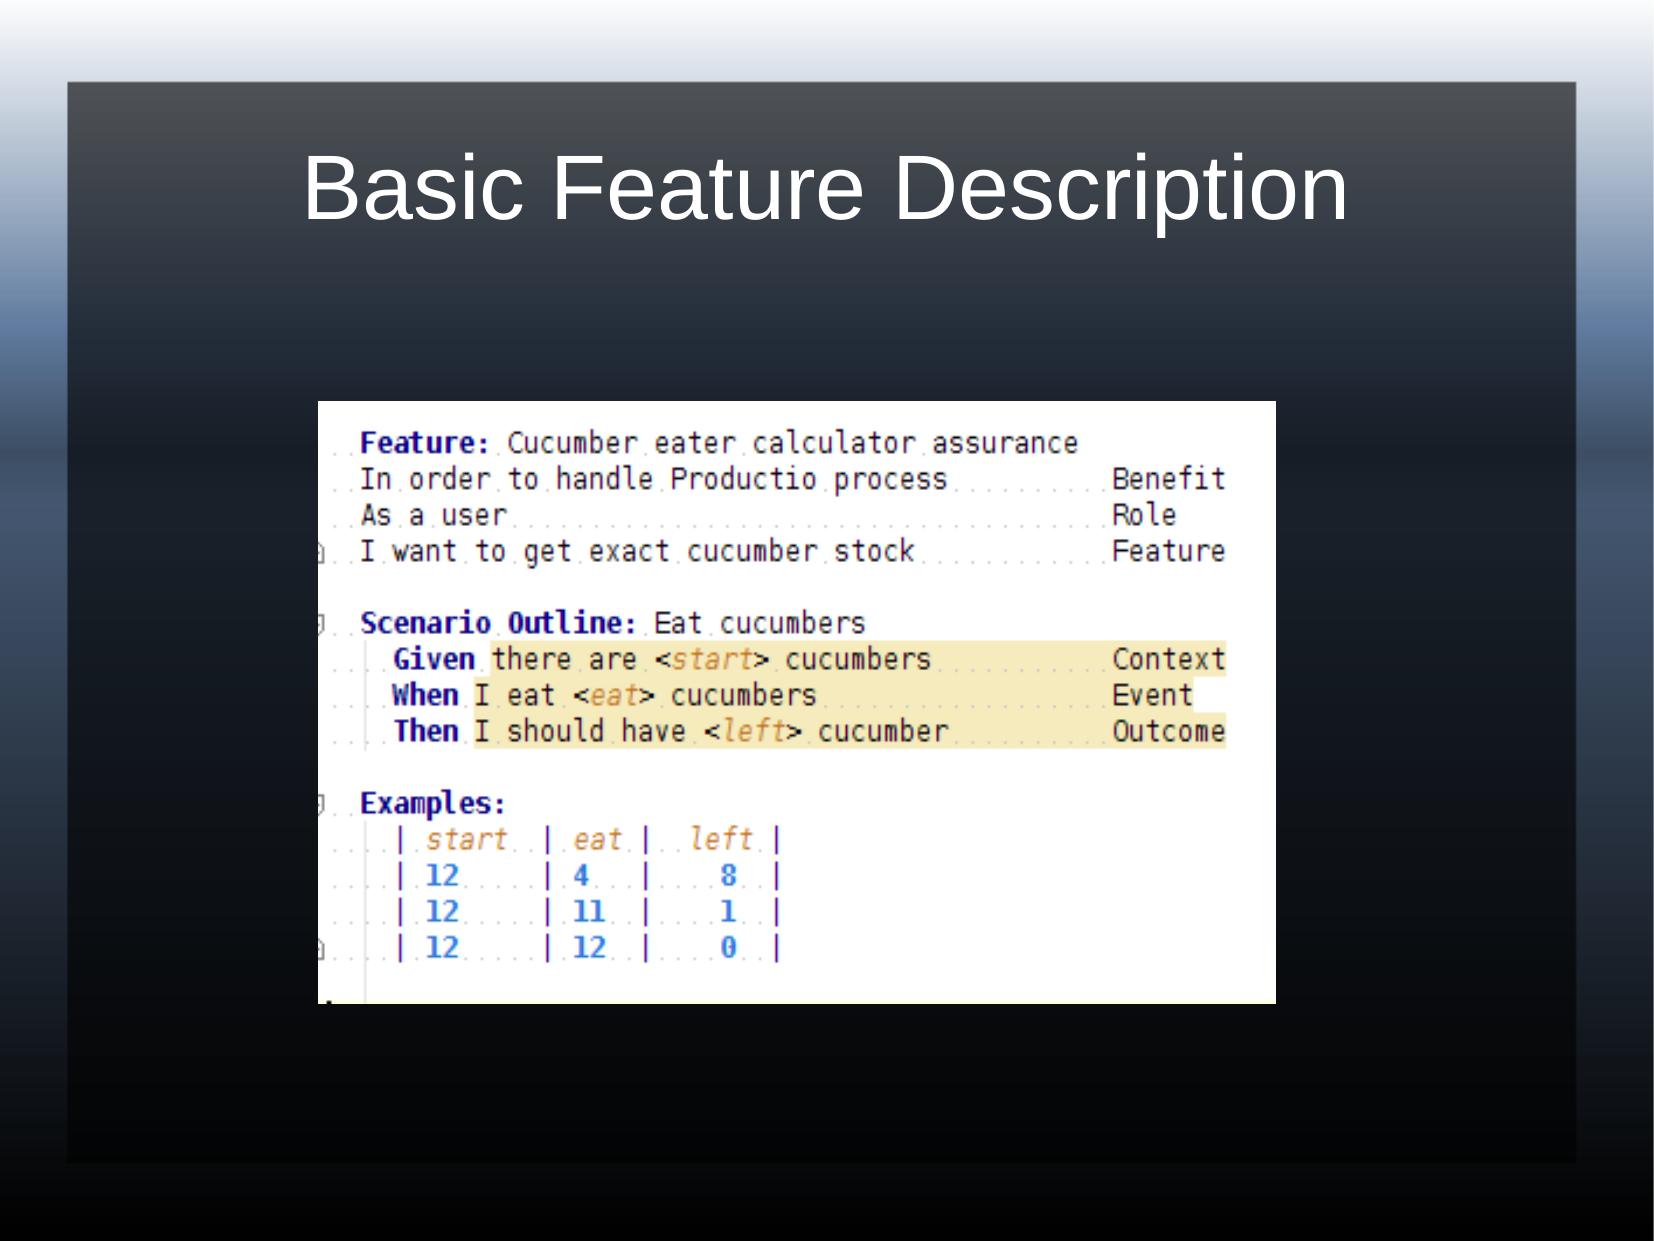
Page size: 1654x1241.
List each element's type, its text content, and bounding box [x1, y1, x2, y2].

picture [0, 0, 1654, 1241]
title Basic Feature Description [82, 84, 1571, 292]
